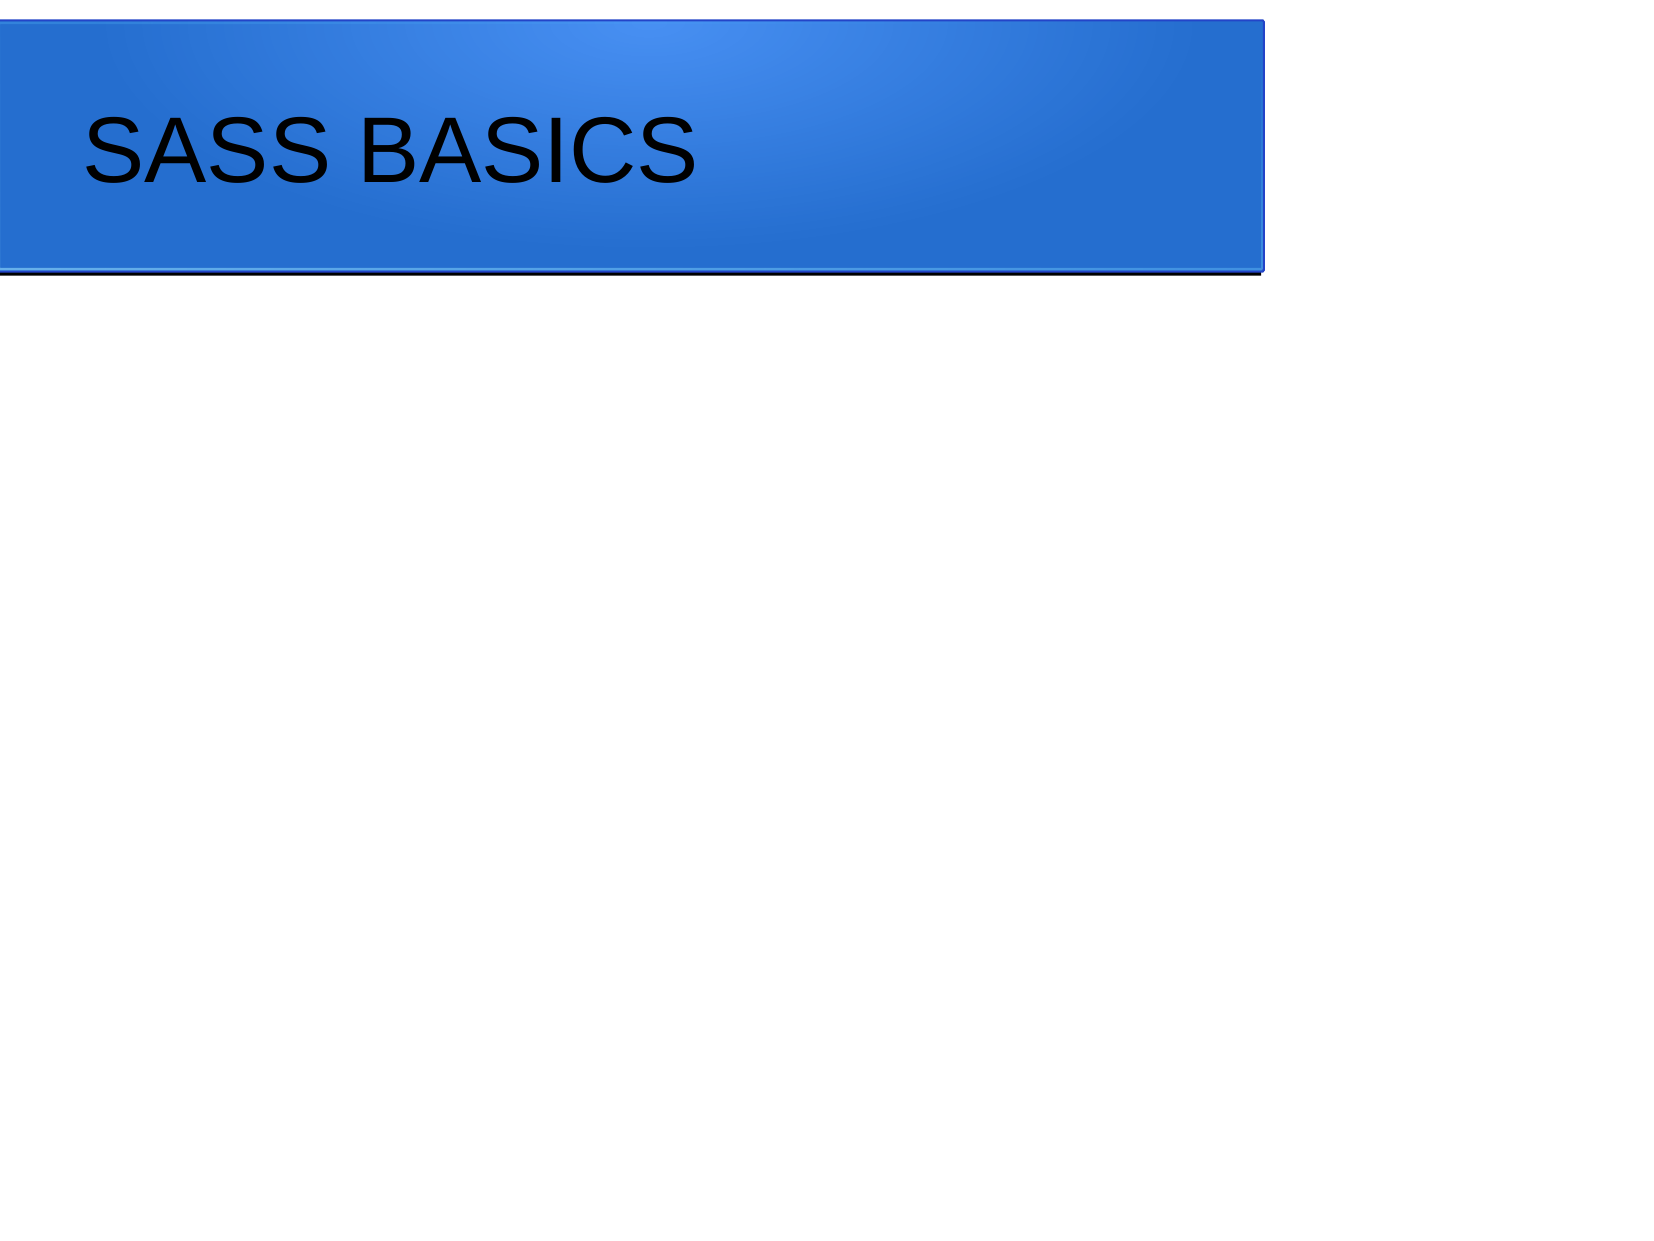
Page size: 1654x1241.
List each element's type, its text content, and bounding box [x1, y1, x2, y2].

title SASS BASICS [82, 47, 1235, 252]
